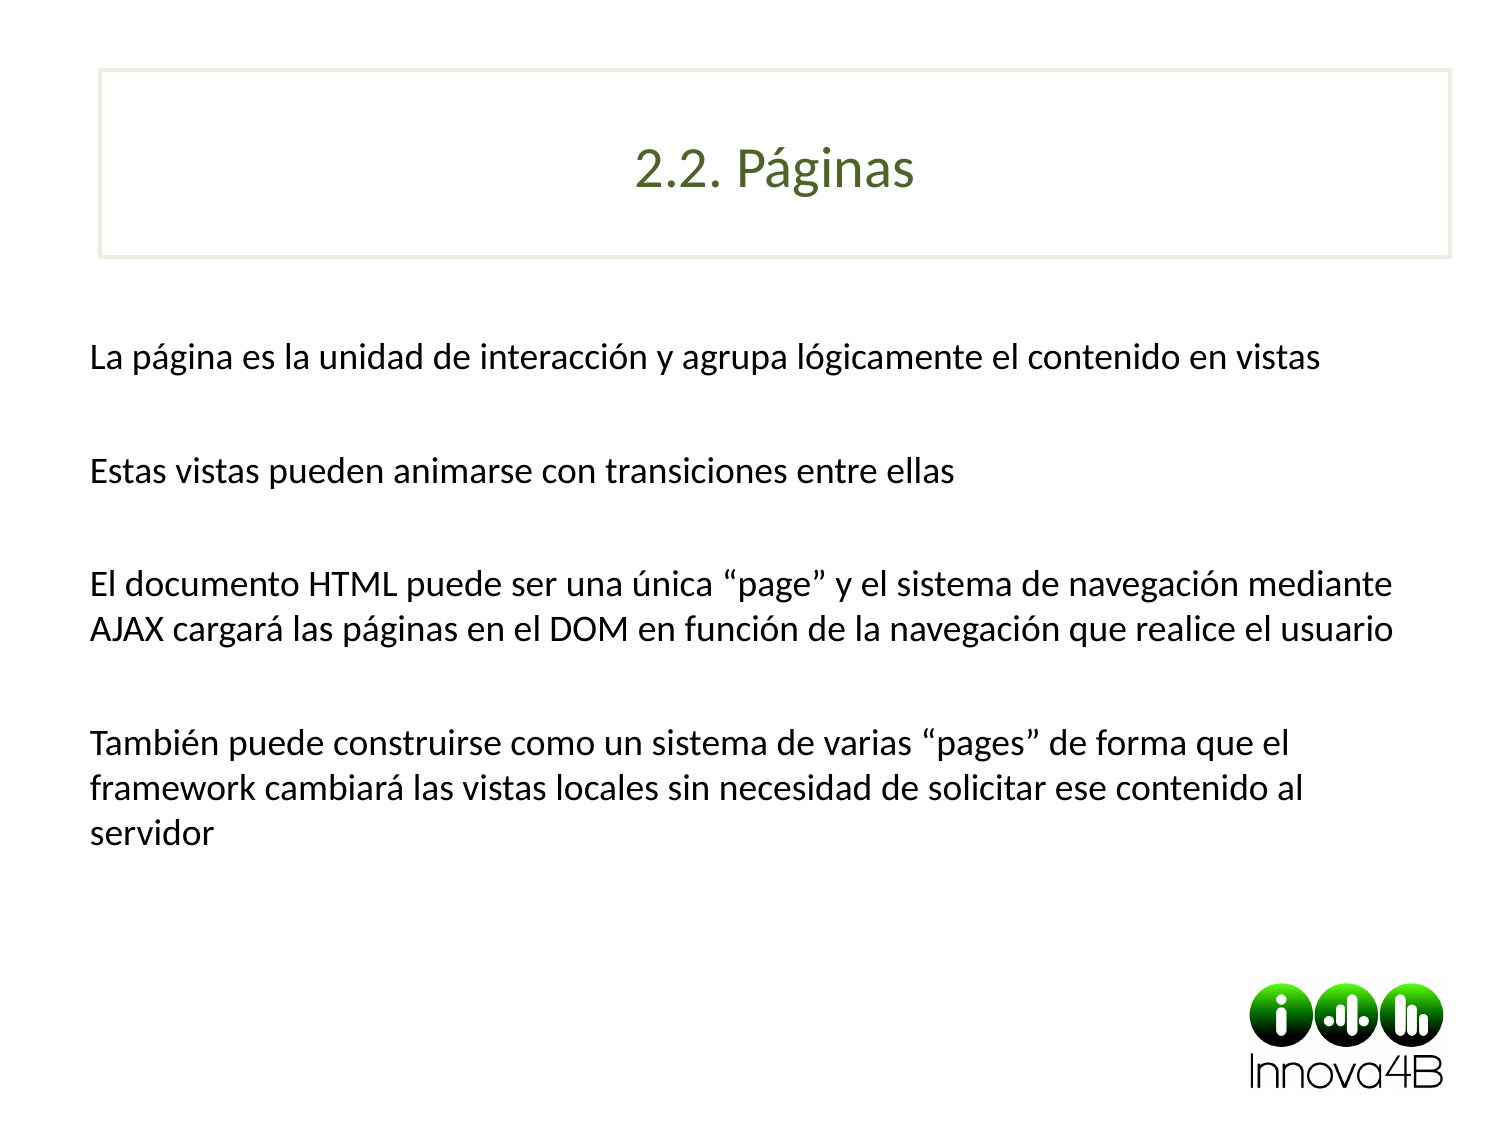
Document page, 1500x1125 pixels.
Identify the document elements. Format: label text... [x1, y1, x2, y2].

picture [1246, 975, 1447, 1094]
text_box La página es la unidad de interacción y agrupa lógicamente el contenido en vistas Estas vistas pueden animarse con transiciones entre ellas El documento HTML puede ser una única “page” y el sistema de navegación mediante AJAX cargará las páginas en el DOM en función de la navegación que realice el usuario También puede construirse como un sistema de varias “pages” de forma que el framework cambiará las vistas locales sin necesidad de solicitar ese contenido al servidor [74, 324, 1425, 1005]
text_box 2.2. Páginas [99, 70, 1450, 258]
